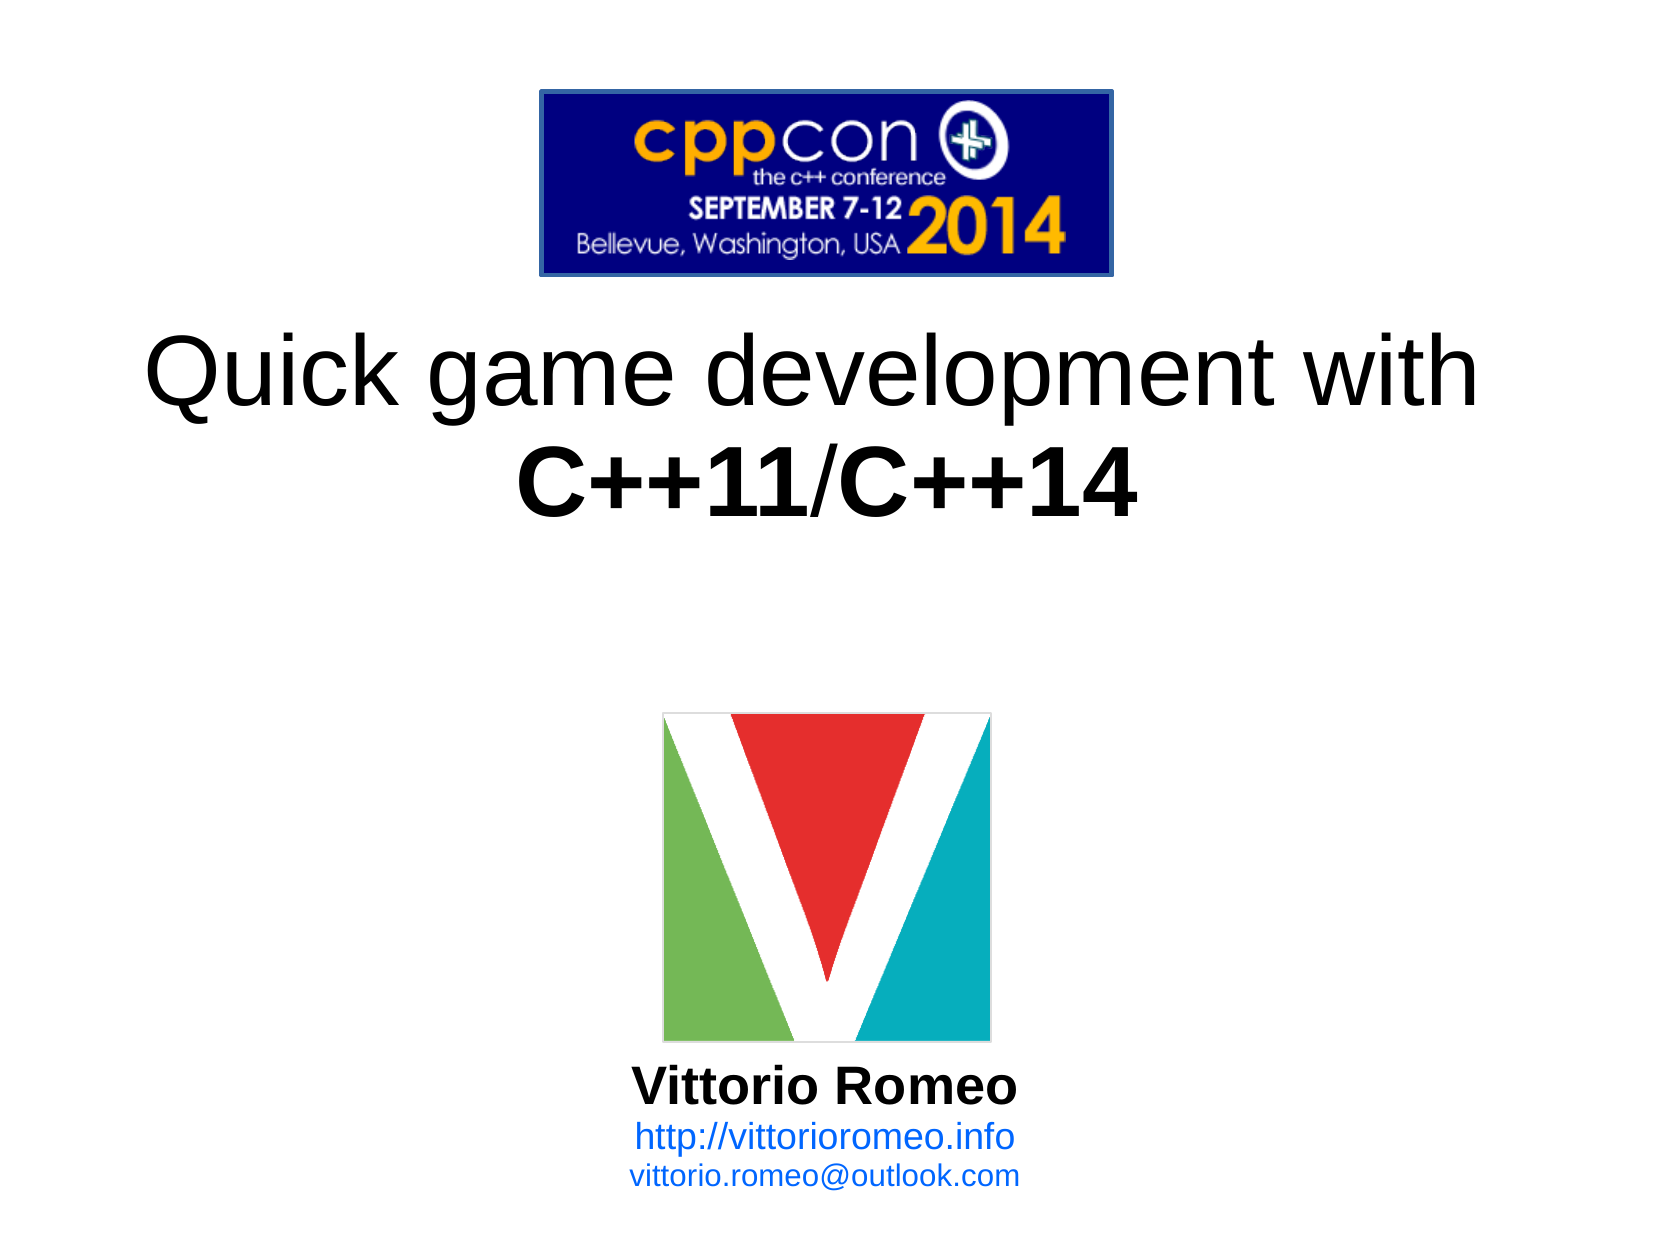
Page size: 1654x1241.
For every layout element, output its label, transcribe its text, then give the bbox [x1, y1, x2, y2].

picture [663, 714, 991, 1041]
text_box [541, 91, 1112, 275]
title Quick game development with C++11/C++14 [82, 244, 1571, 609]
picture [577, 100, 1066, 260]
text_box Vittorio Romeo http://vittorioromeo.info vittorio.romeo@outlook.com [614, 1048, 1039, 1201]
